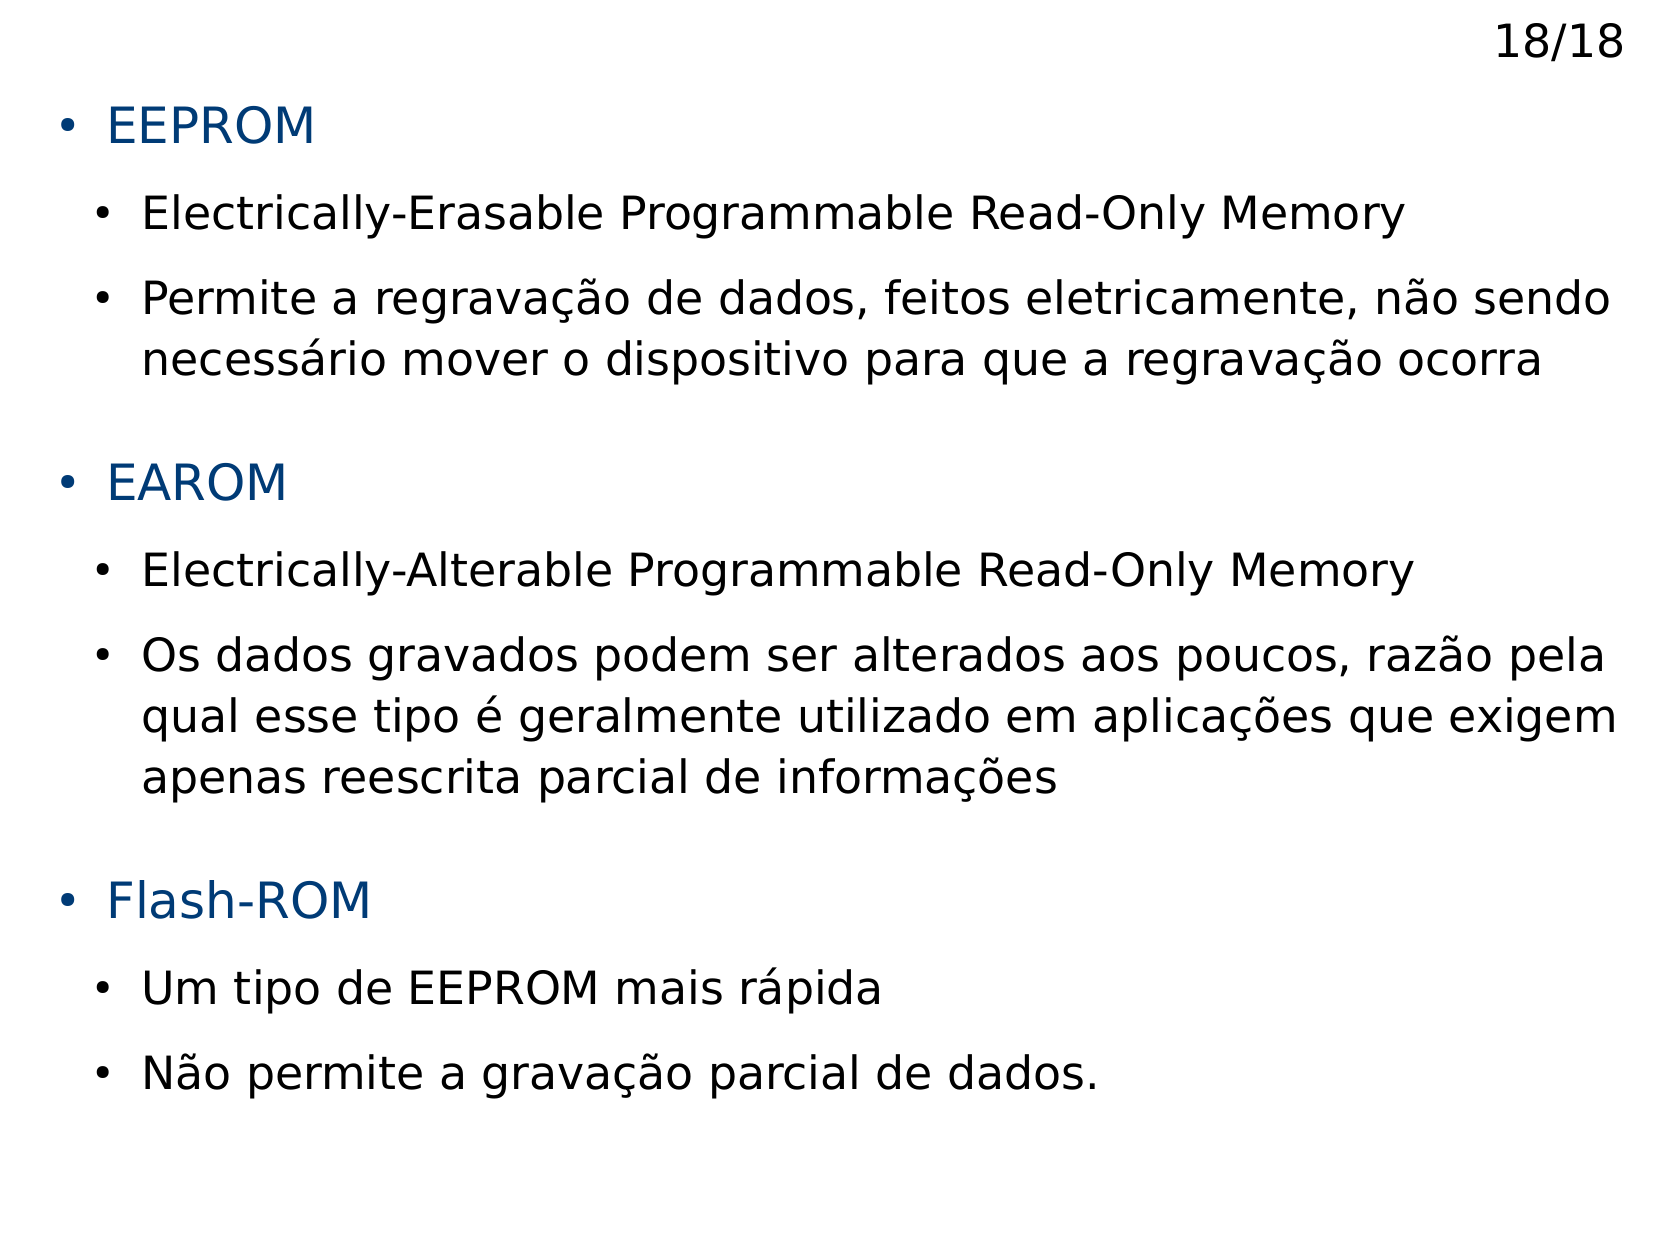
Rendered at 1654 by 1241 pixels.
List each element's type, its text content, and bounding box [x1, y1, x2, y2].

list EEPROM Electrically-Erasable Programmable Read-Only Memory Permite a regravação de dados, feitos eletricamente, não sendo necessário mover o dispositivo para que a regravação ocorra EAROM Electrically-Alterable Programmable Read-Only Memory Os dados gravados podem ser alterados aos poucos, razão pela qual esse tipo é geralmente utilizado em aplicações que exigem apenas reescrita parcial de informações Flash-ROM Um tipo de EEPROM mais rápida Não permite a gravação parcial de dados. [59, 88, 1625, 1211]
